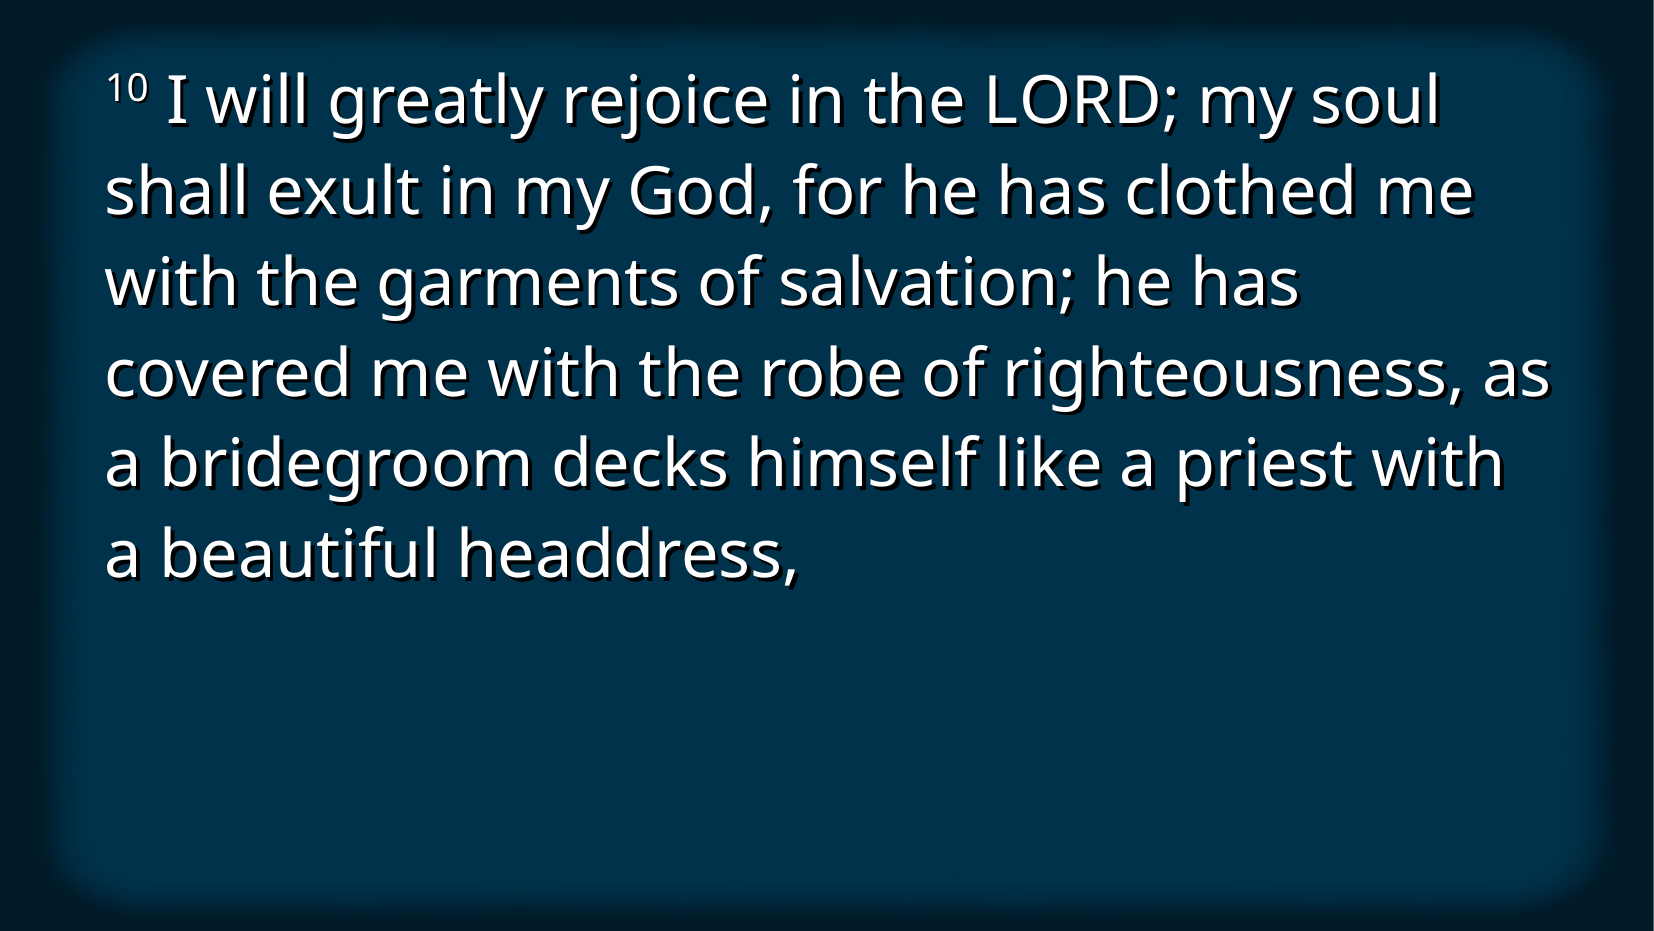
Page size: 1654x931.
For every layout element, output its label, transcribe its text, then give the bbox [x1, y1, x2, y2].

text_box 10 I will greatly rejoice in the LORD; my soul shall exult in my God, for he has clothed me with the garments of salvation; he has covered me with the robe of righteousness, as a bridegroom decks himself like a priest with a beautiful headdress, [90, 45, 1576, 504]
picture [0, 0, 1654, 931]
